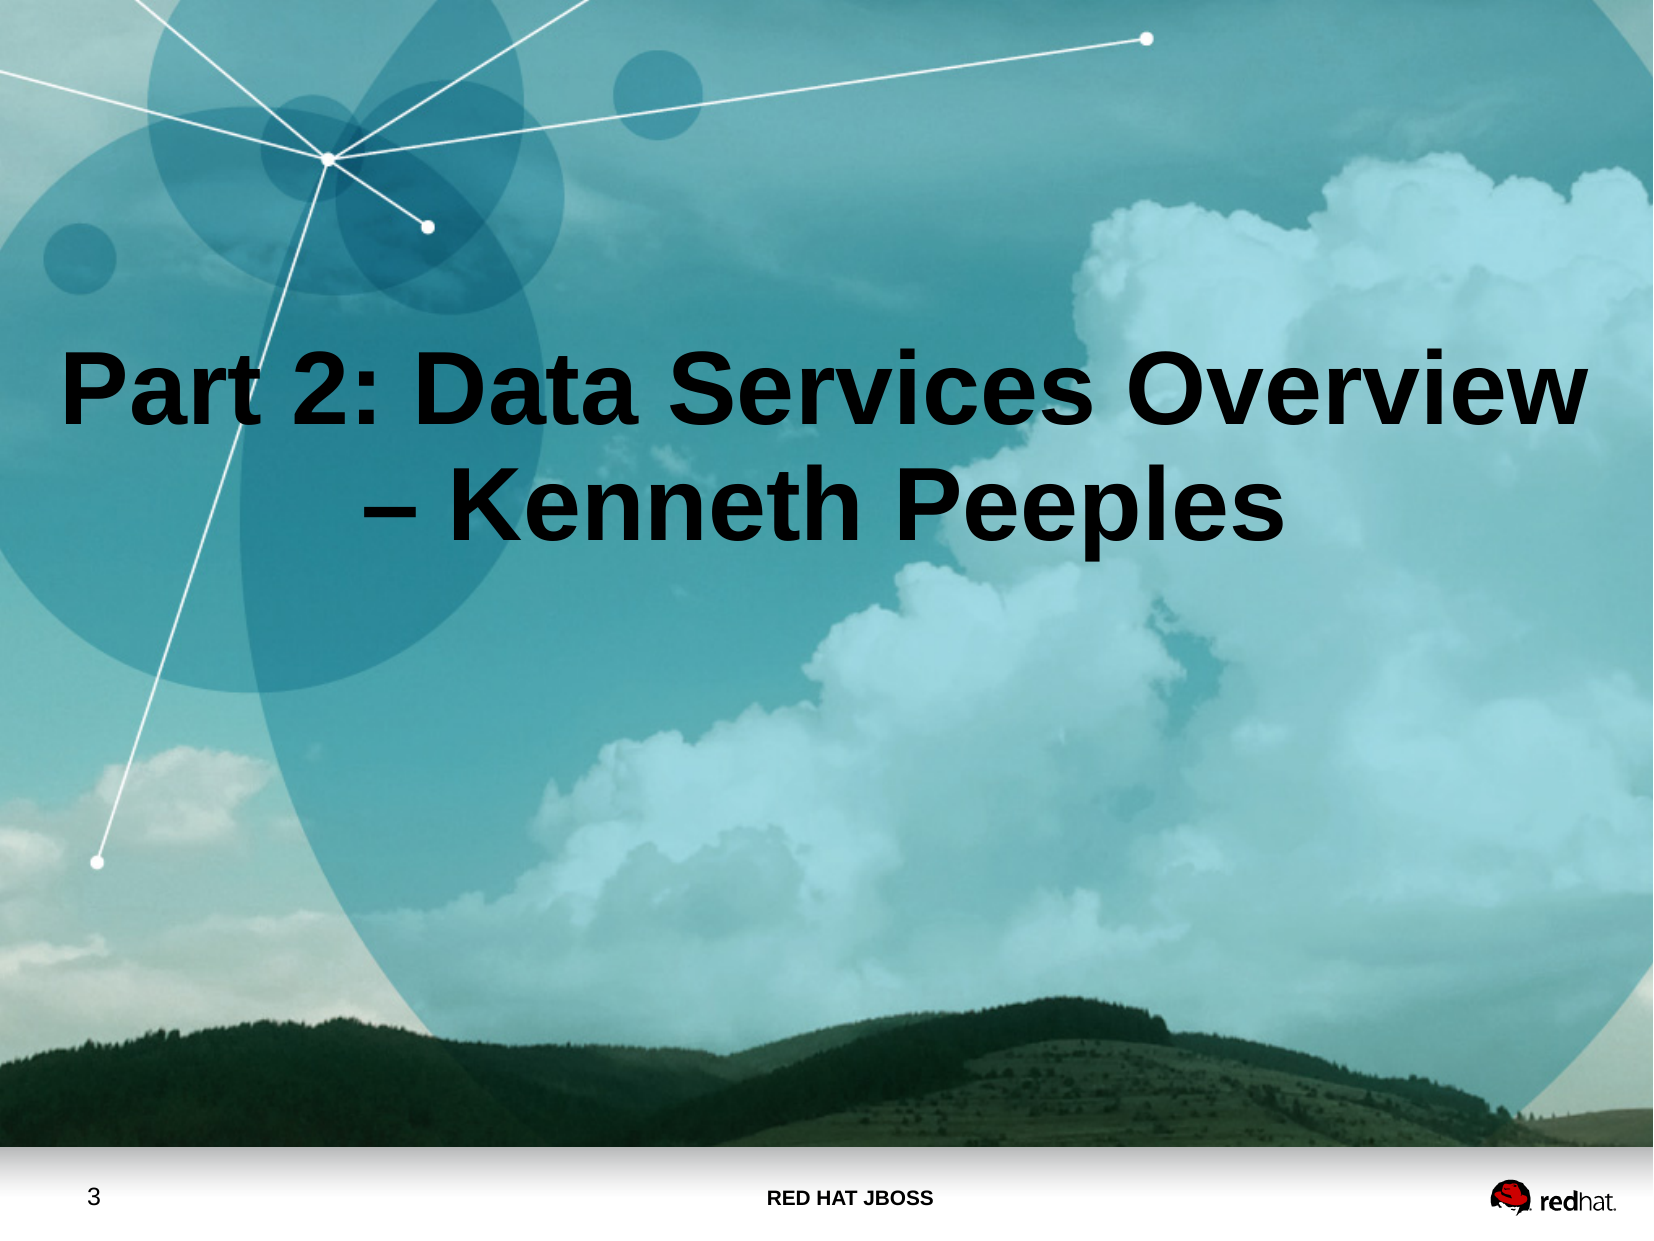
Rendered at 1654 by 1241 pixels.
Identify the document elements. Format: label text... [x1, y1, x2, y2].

title Part 2: Data Services Overview – Kenneth Peeples [37, 262, 1612, 863]
picture [0, 0, 1653, 1241]
